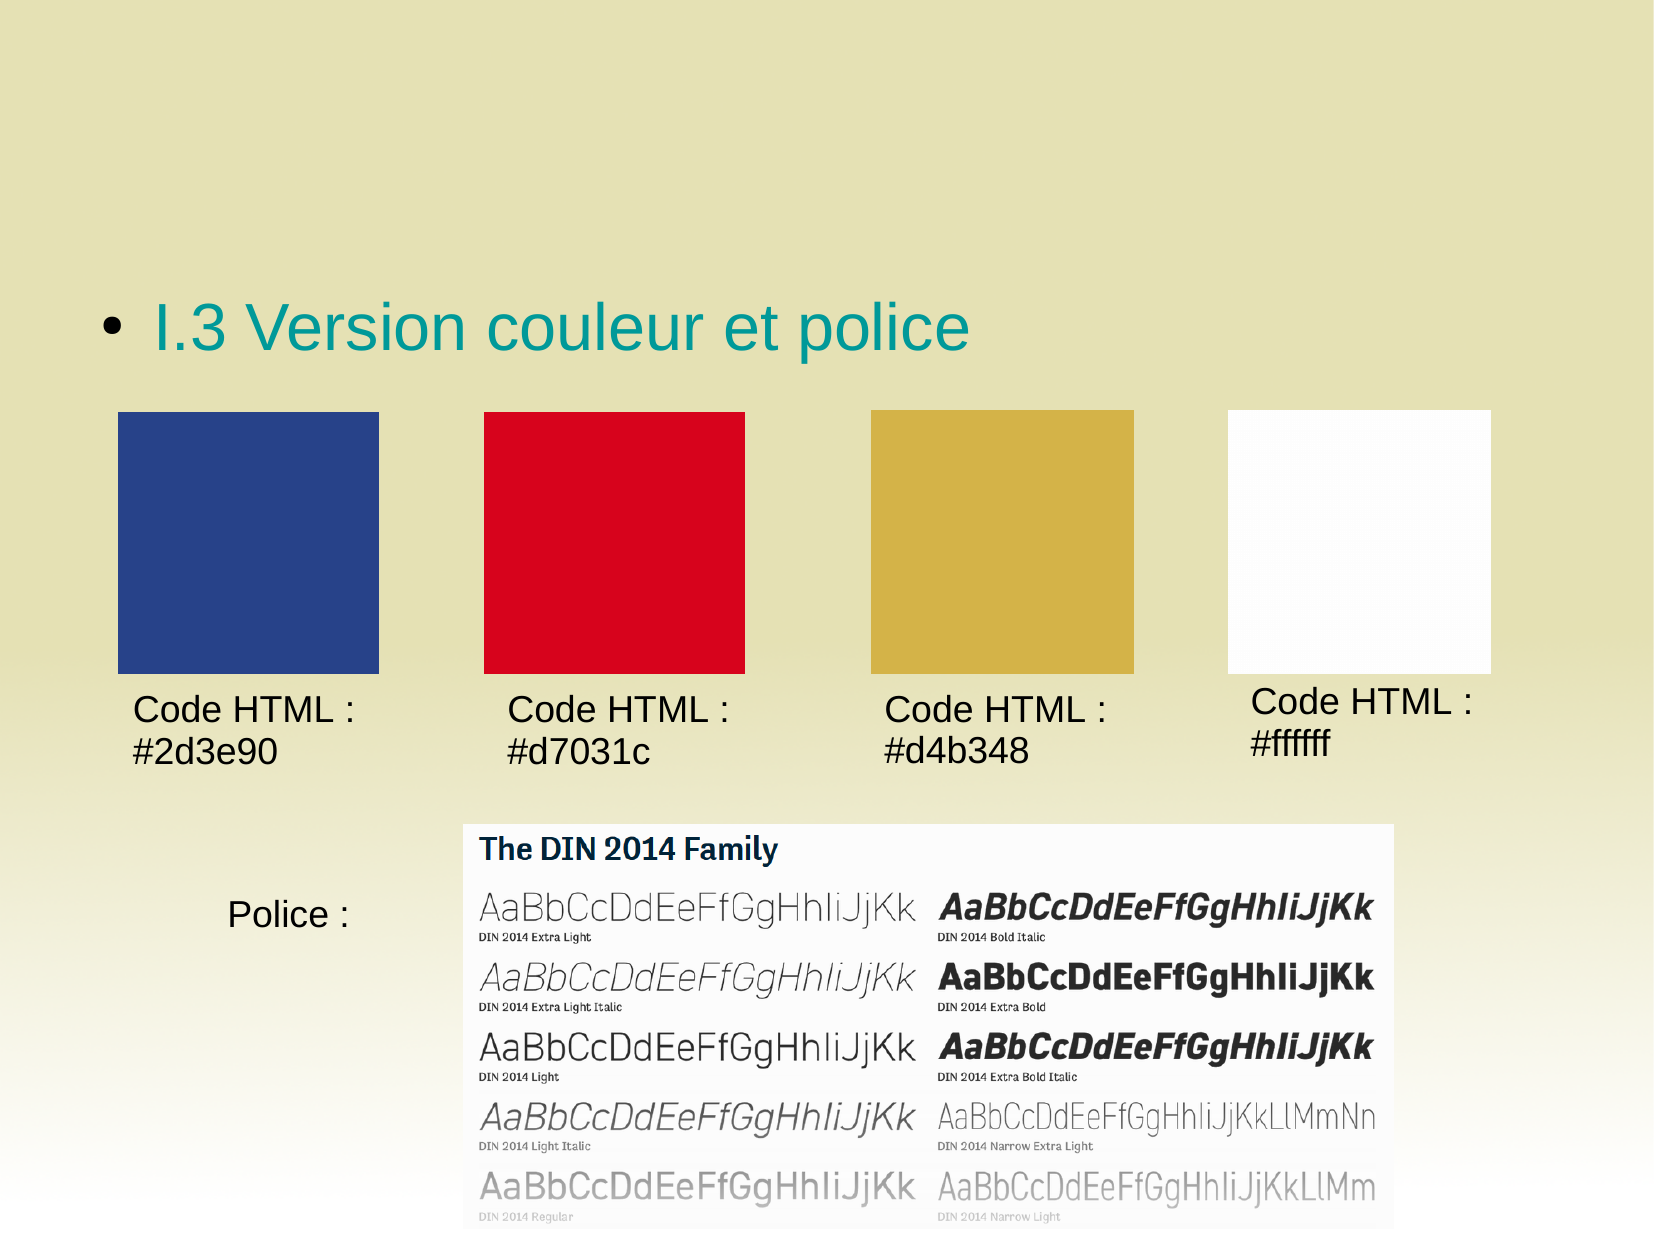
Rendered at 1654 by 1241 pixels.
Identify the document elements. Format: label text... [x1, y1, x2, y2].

text_box Police : [212, 885, 366, 943]
text_box Code HTML : #ffffff [1235, 673, 1489, 773]
picture [0, 0, 1654, 1241]
list I.3 Version couleur et police [82, 290, 1571, 1010]
text_box Code HTML : #2d3e90 [118, 680, 371, 780]
text_box Code HTML : #d7031c [492, 680, 745, 780]
text_box Code HTML : #d4b348 [869, 680, 1123, 780]
